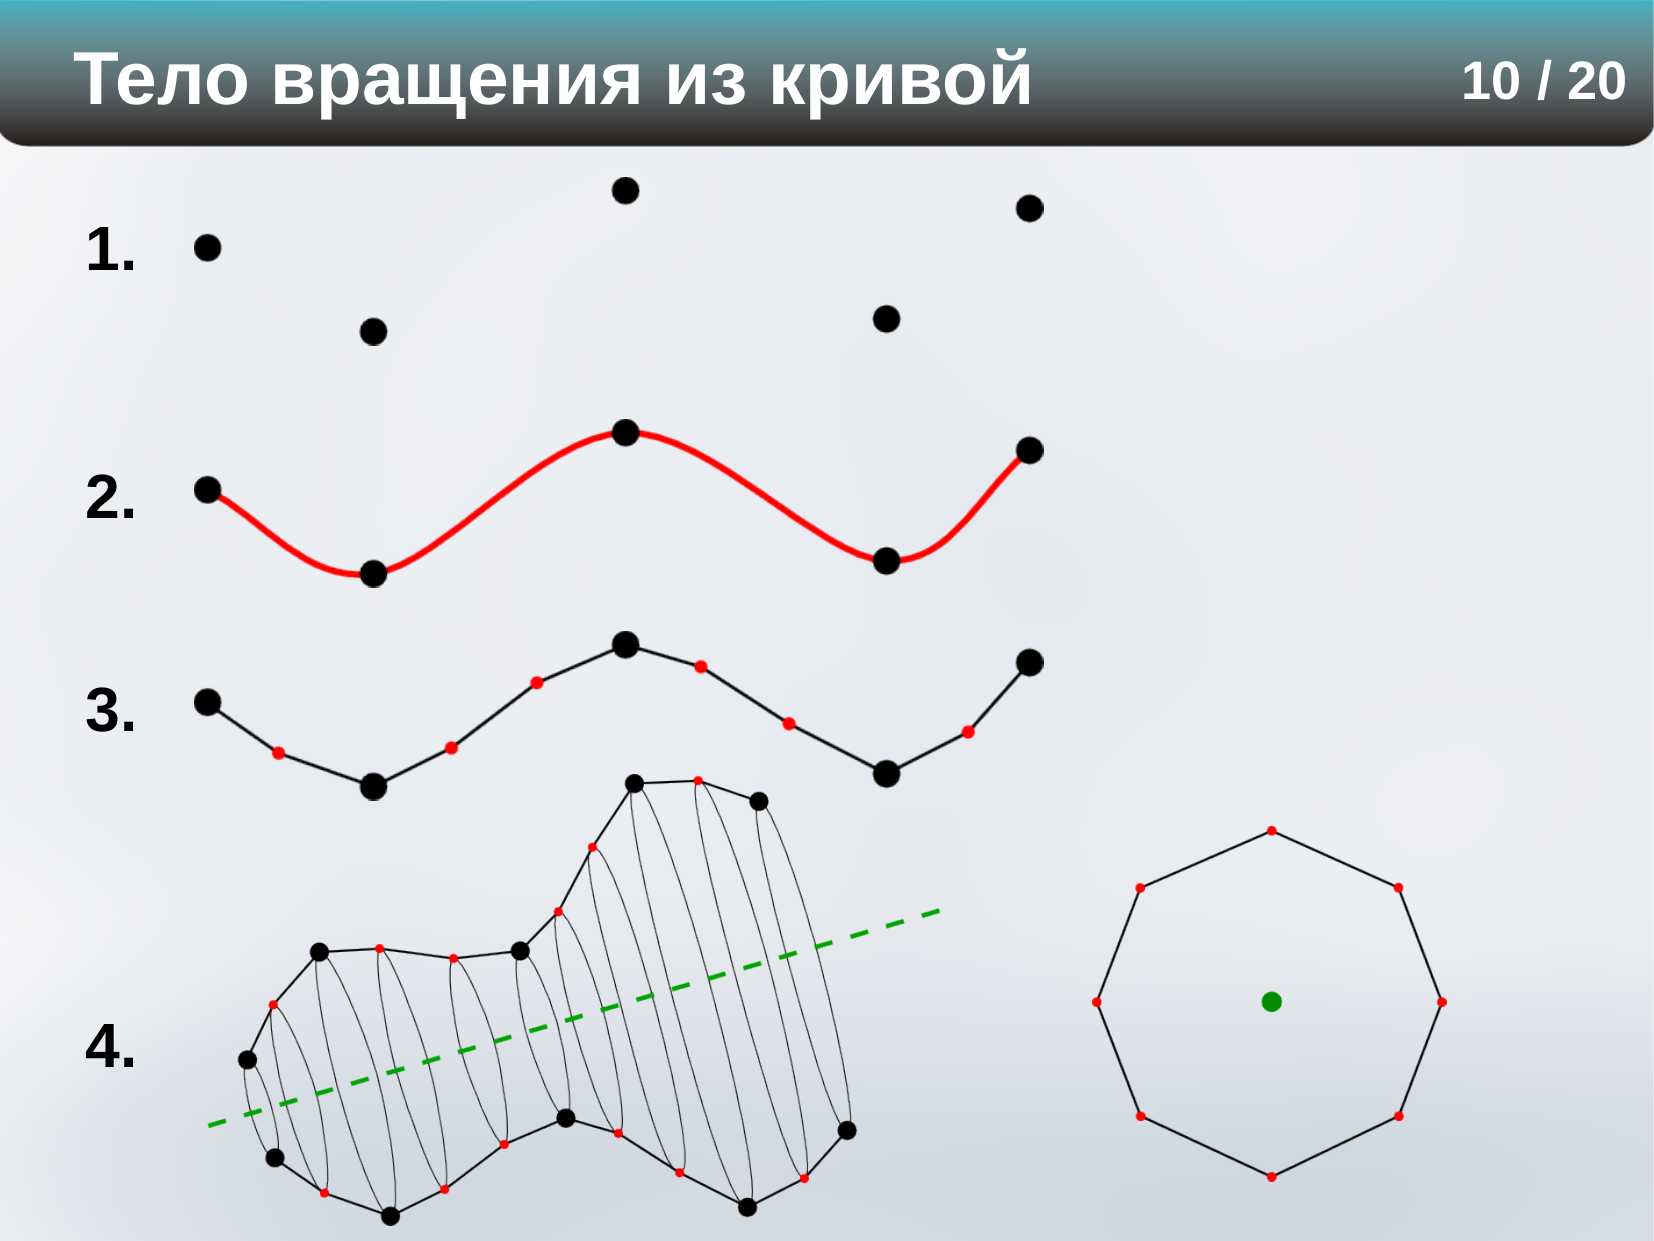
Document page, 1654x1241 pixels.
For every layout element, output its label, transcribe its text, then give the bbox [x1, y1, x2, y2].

text_box 2. [70, 454, 160, 540]
text_box 1. [70, 206, 160, 292]
picture [0, 0, 1654, 1241]
text_box Тело вращения из кривой [59, 29, 1359, 129]
text_box 4. [70, 1003, 160, 1089]
text_box 3. [70, 667, 160, 752]
text_box <number> / 20 [1446, 42, 1654, 119]
